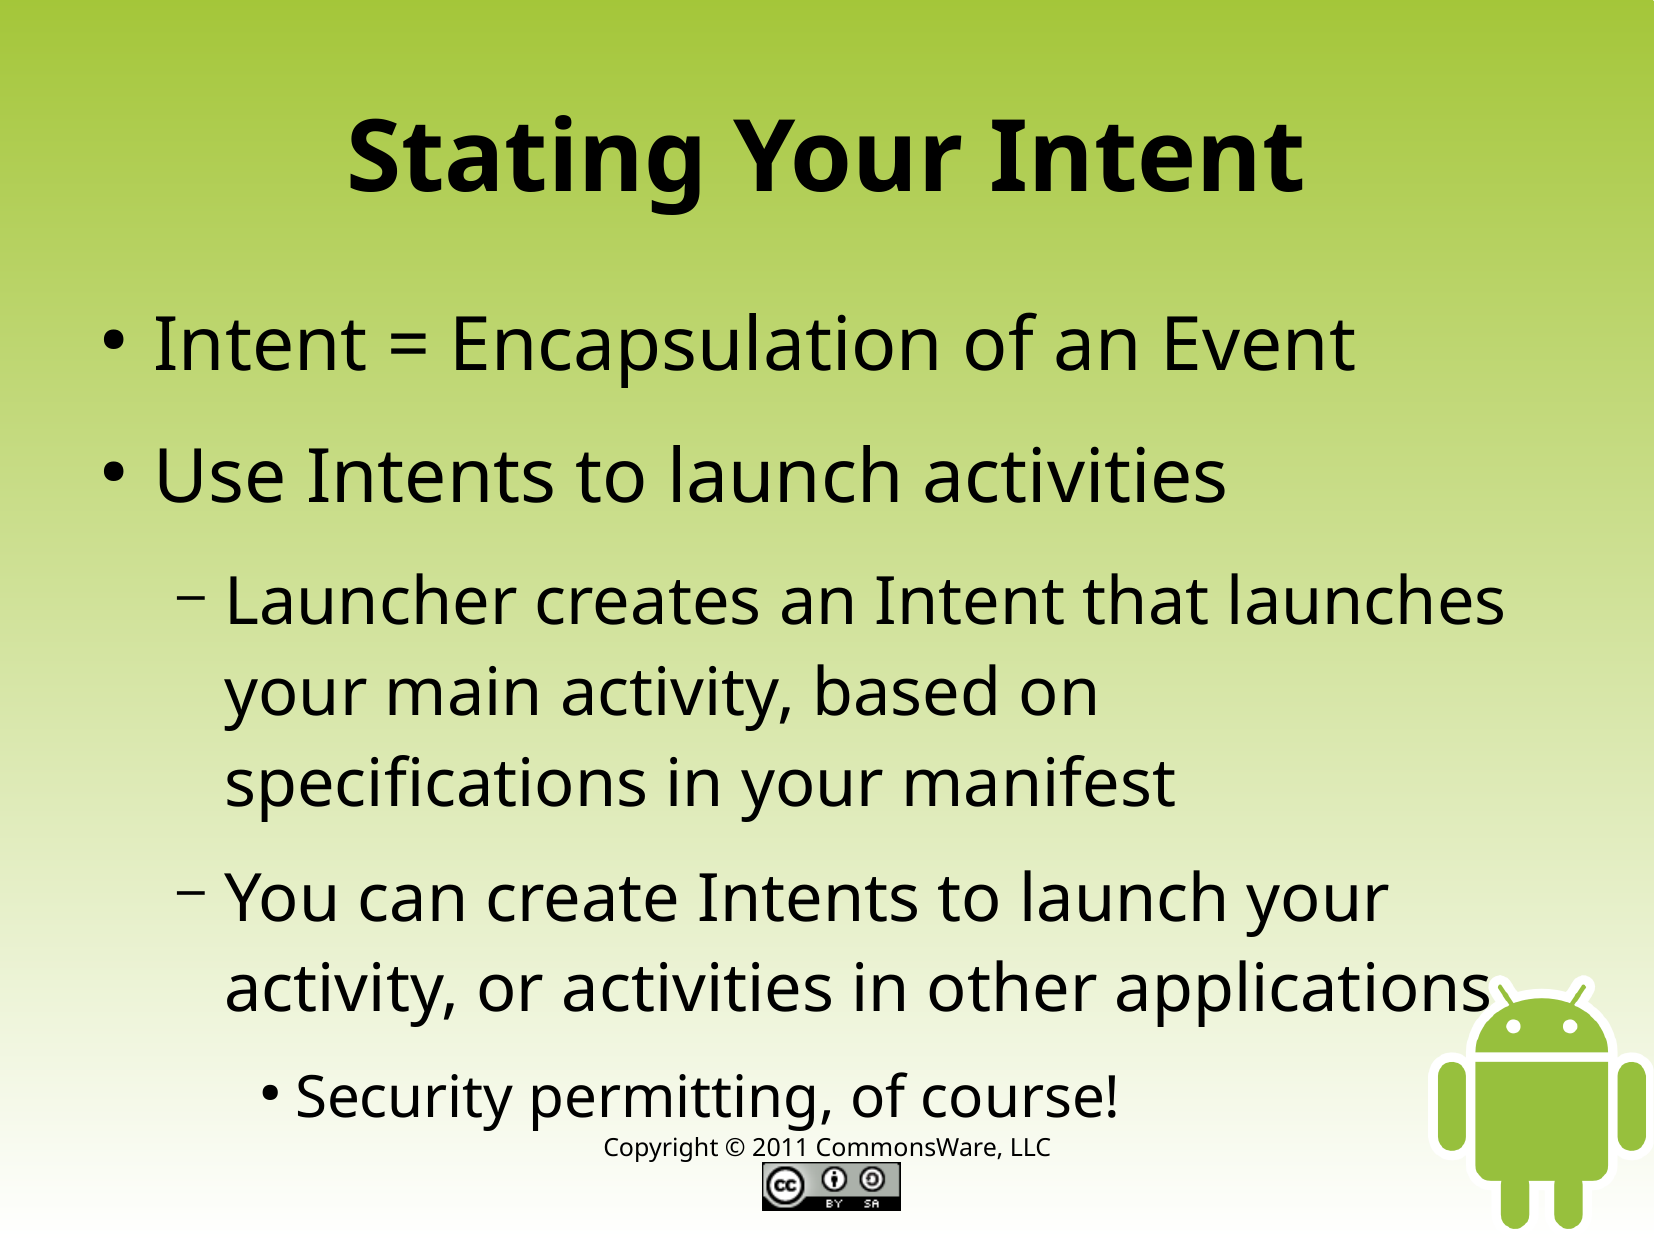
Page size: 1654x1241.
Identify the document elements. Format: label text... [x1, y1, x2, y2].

picture [762, 1162, 901, 1211]
title Stating Your Intent [82, 49, 1571, 257]
list Intent = Encapsulation of an Event Use Intents to launch activities Launcher creates an Intent that launches your main activity, based on specifications in your manifest You can create Intents to launch your activity, or activities in other applications Security permitting, of course! [82, 290, 1538, 1088]
picture [1428, 975, 1654, 1238]
